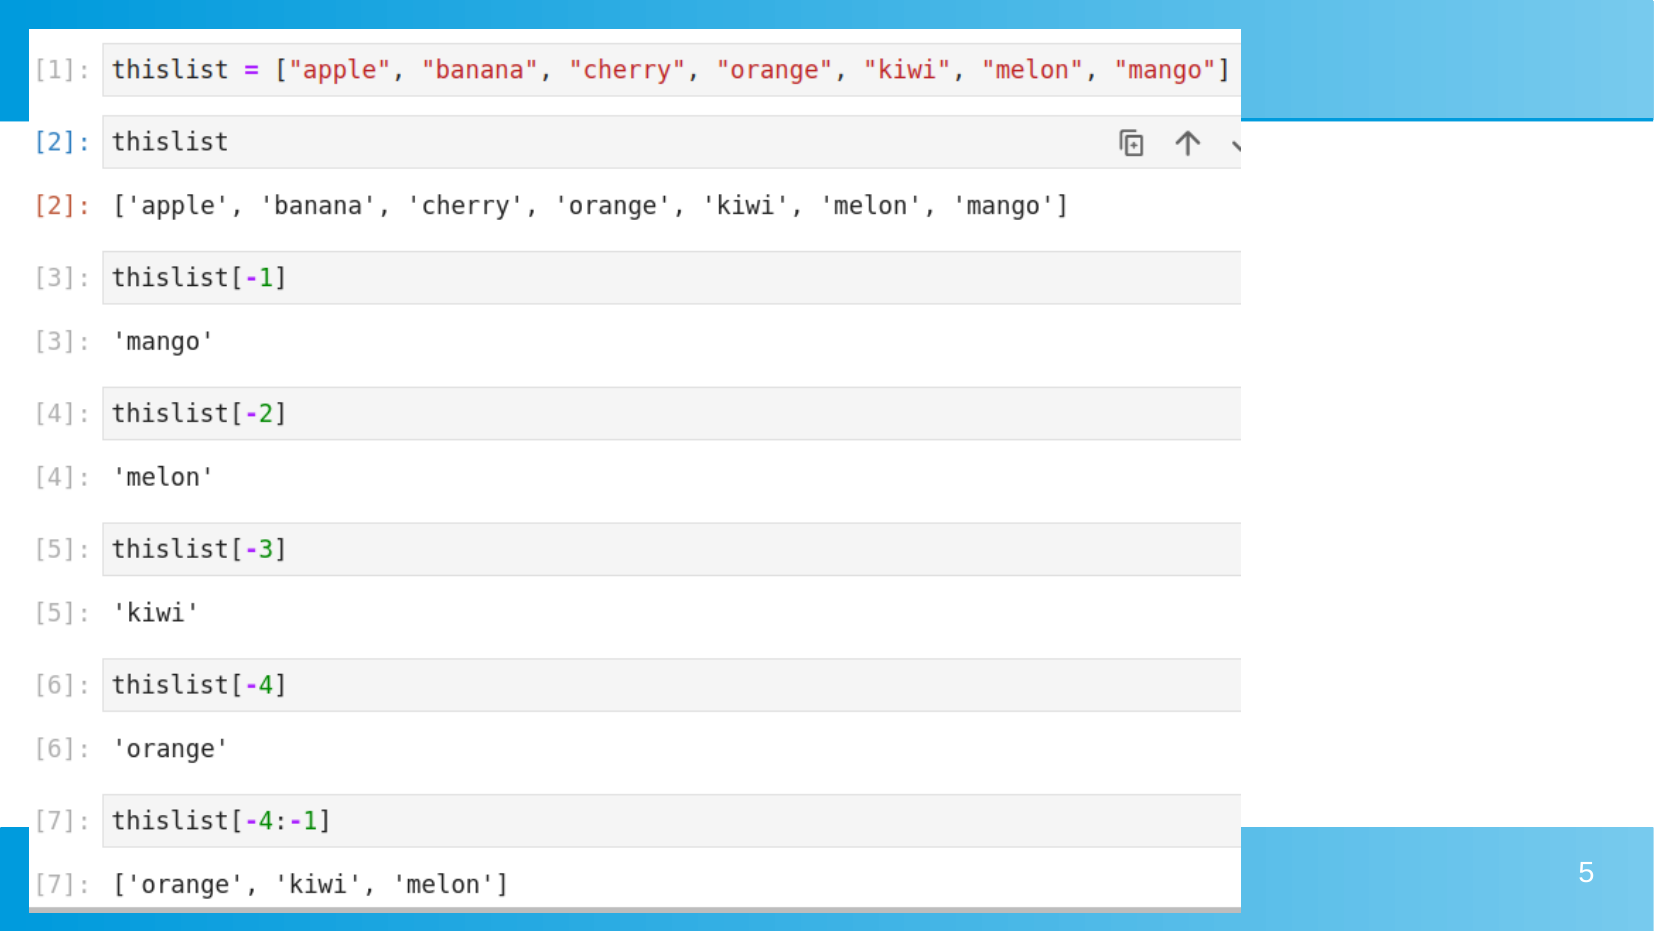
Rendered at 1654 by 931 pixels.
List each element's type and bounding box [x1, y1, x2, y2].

picture [29, 29, 1241, 913]
